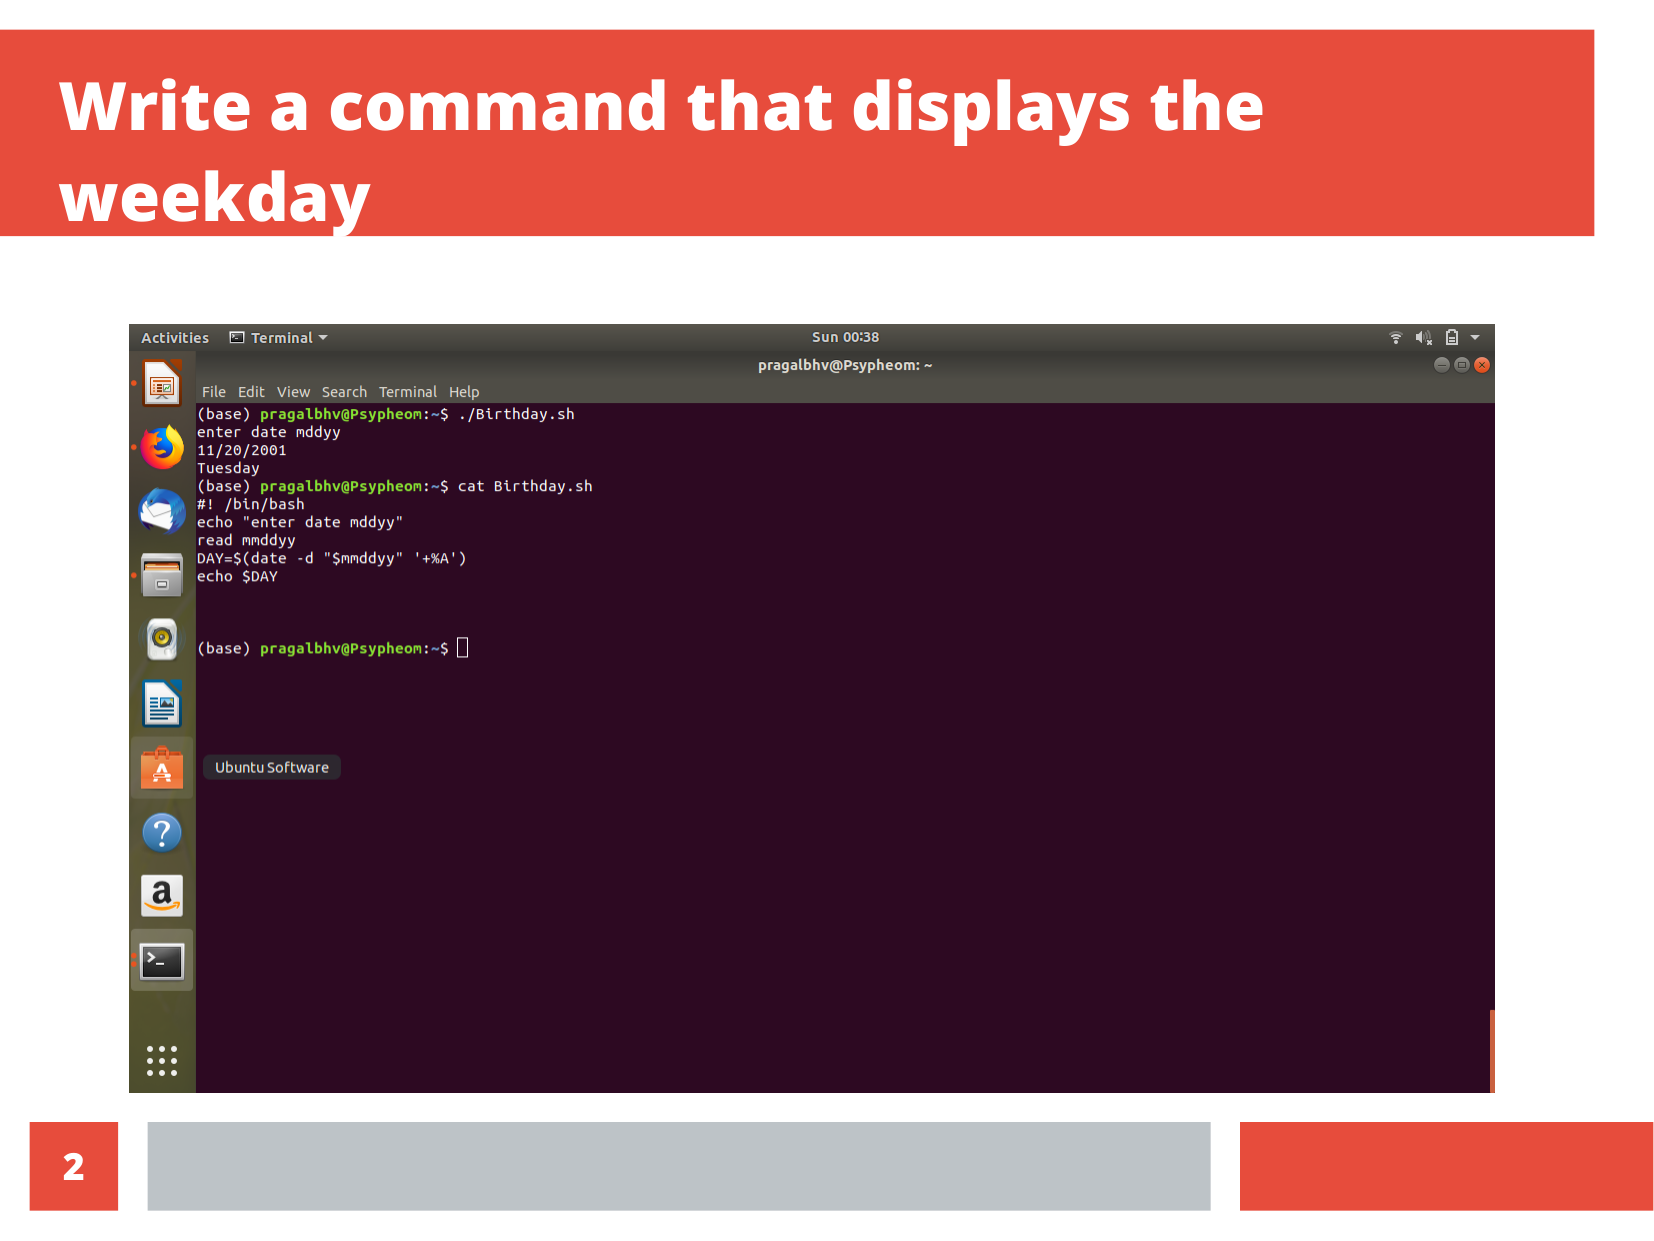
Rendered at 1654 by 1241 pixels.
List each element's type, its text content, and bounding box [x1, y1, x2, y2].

title Write a command that displays the weekday [59, 59, 1595, 207]
picture [129, 324, 1495, 1093]
